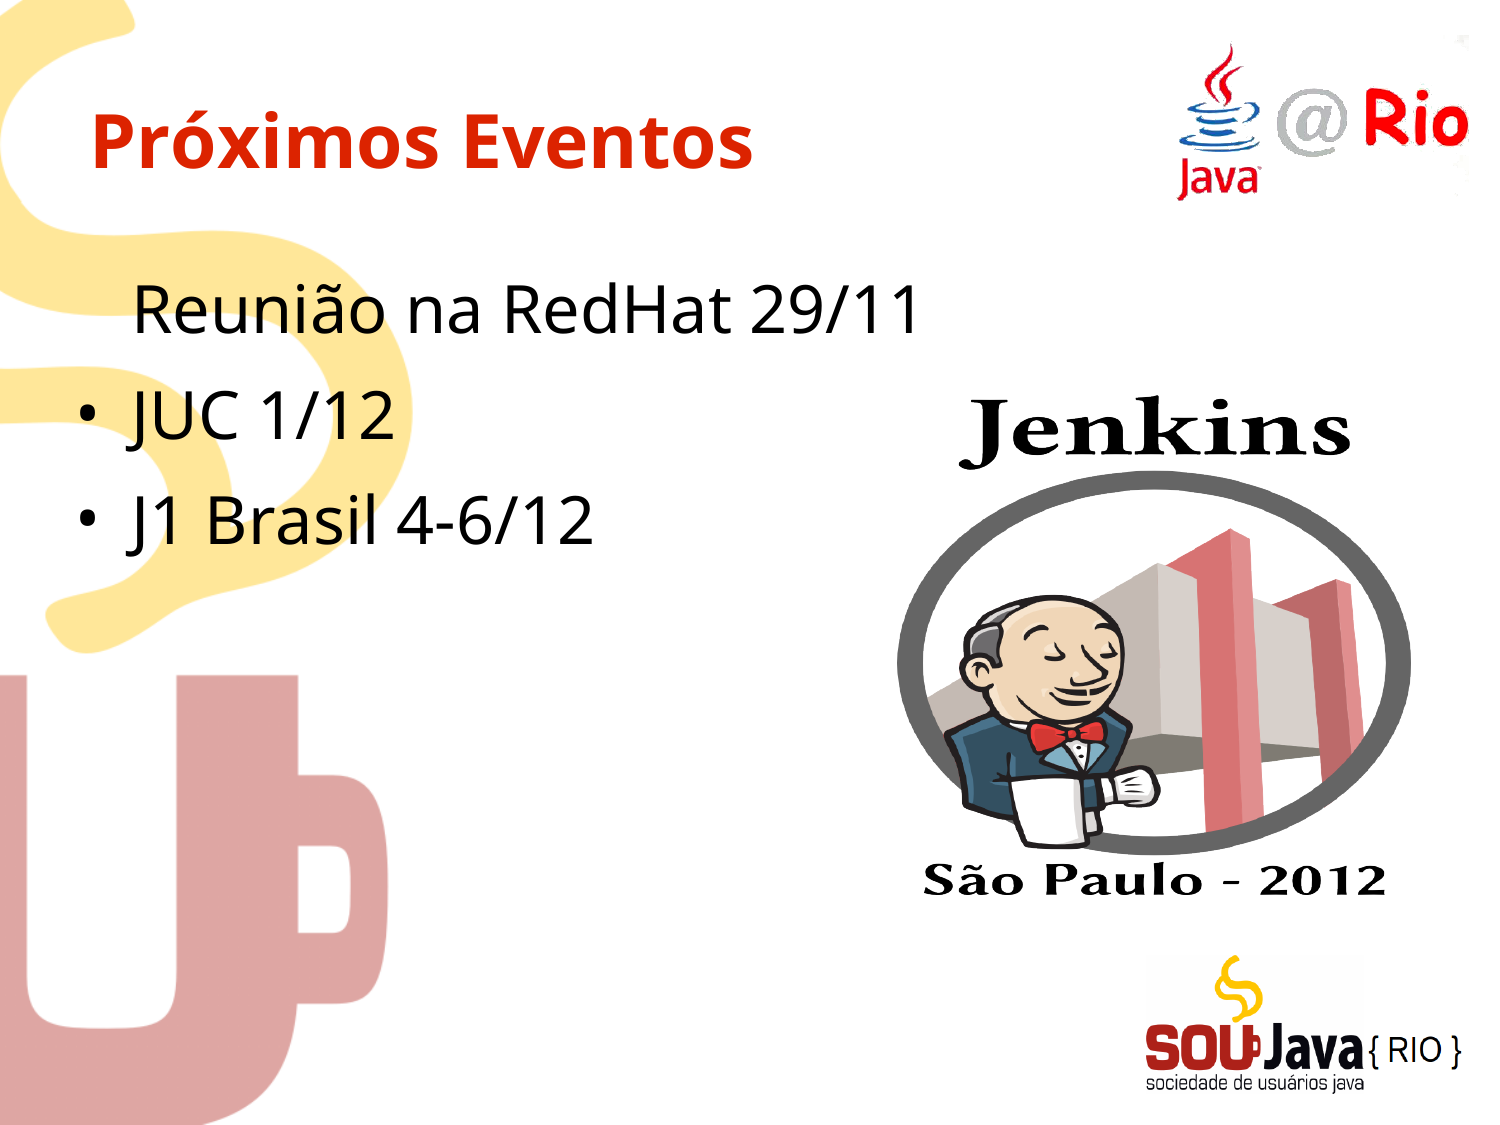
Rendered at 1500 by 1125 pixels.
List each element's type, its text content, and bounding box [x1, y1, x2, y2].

picture [1426, 939, 1477, 1125]
picture [897, 395, 1411, 896]
picture [1176, 35, 1469, 201]
title Próximos Eventos [75, 40, 1426, 237]
list Reunião na RedHat 29/11 JUC 1/12 J1 Brasil 4-6/12 [75, 262, 1426, 1125]
